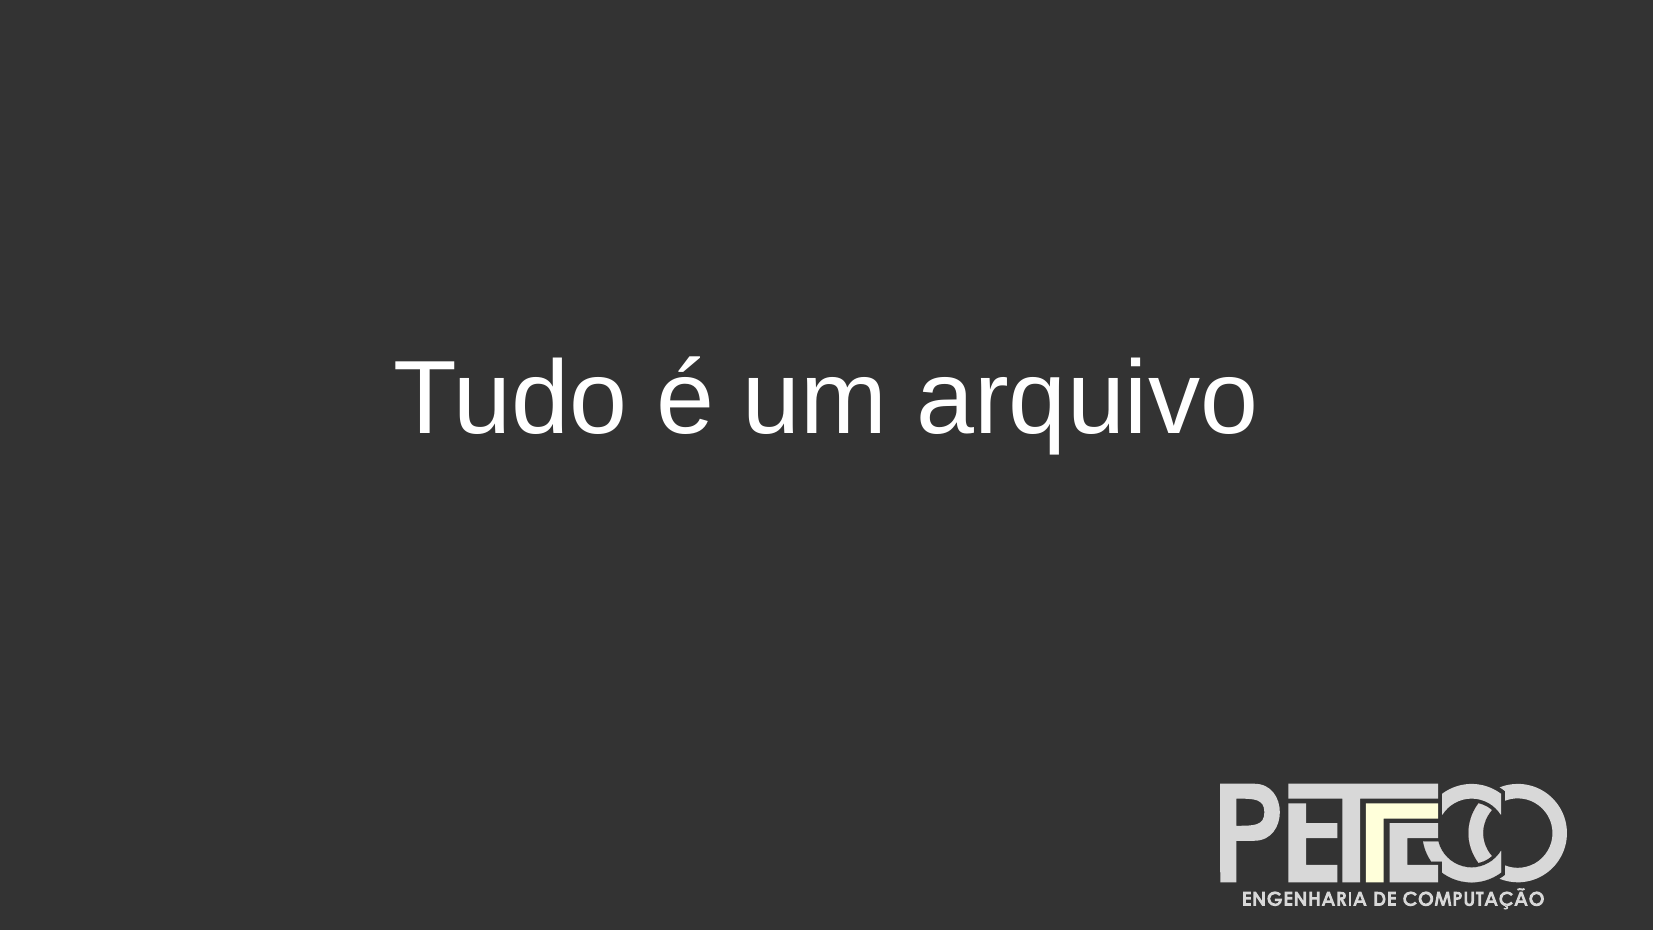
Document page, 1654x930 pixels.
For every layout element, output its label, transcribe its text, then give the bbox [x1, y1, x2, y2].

subtitle Tudo é um arquivo [82, 37, 1571, 757]
